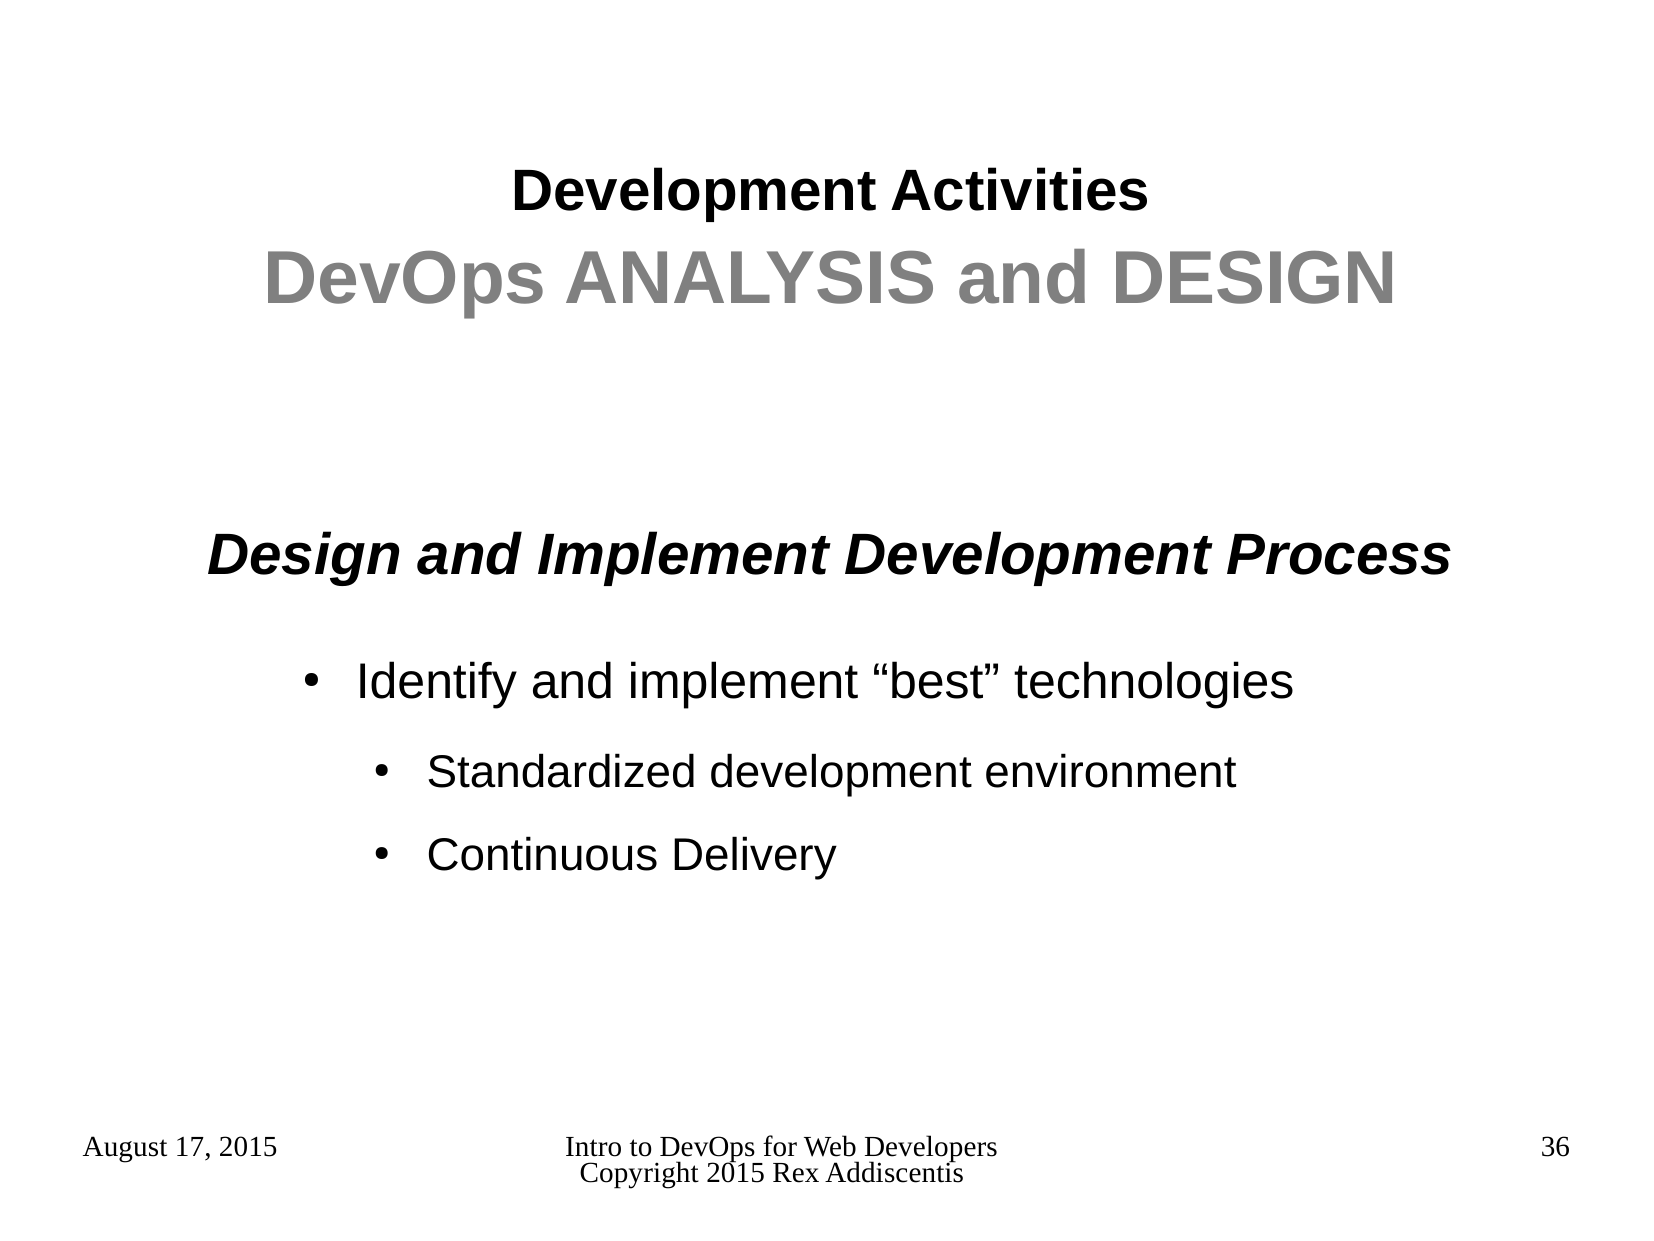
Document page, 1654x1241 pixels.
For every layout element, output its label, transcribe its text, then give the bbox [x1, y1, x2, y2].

list Development Activities DevOps ANALYSIS and DESIGN Design and Implement Development Process [87, 120, 1576, 616]
list Identify and implement “best” technologies Standardized development environment Continuous Delivery [285, 644, 1351, 1036]
